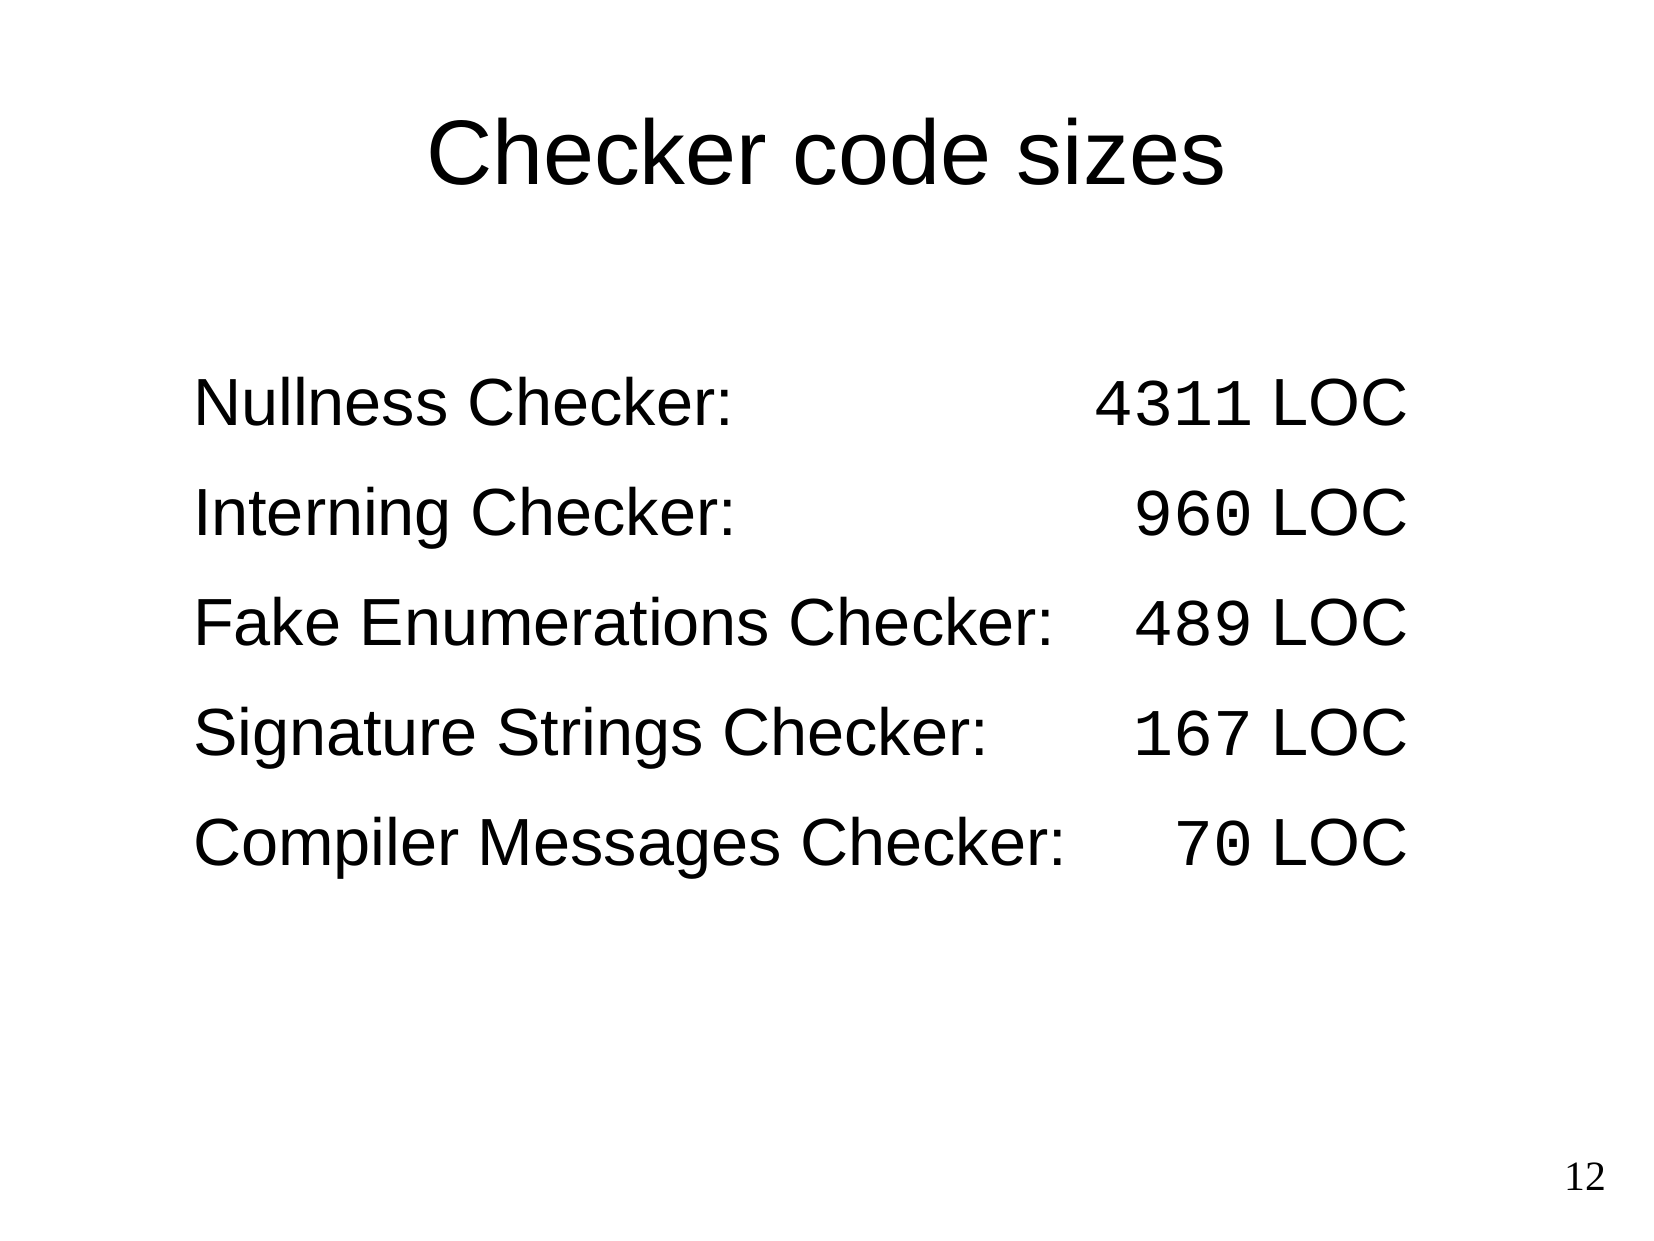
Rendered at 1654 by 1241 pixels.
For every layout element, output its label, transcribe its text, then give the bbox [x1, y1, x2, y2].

list Nullness Checker: 4311 LOC Interning Checker: 960 LOC Fake Enumerations Checker: 489 LOC Signature Strings Checker: 167 LOC Compiler Messages Checker: 70 LOC [193, 260, 1461, 1065]
title Checker code sizes [82, 56, 1571, 250]
